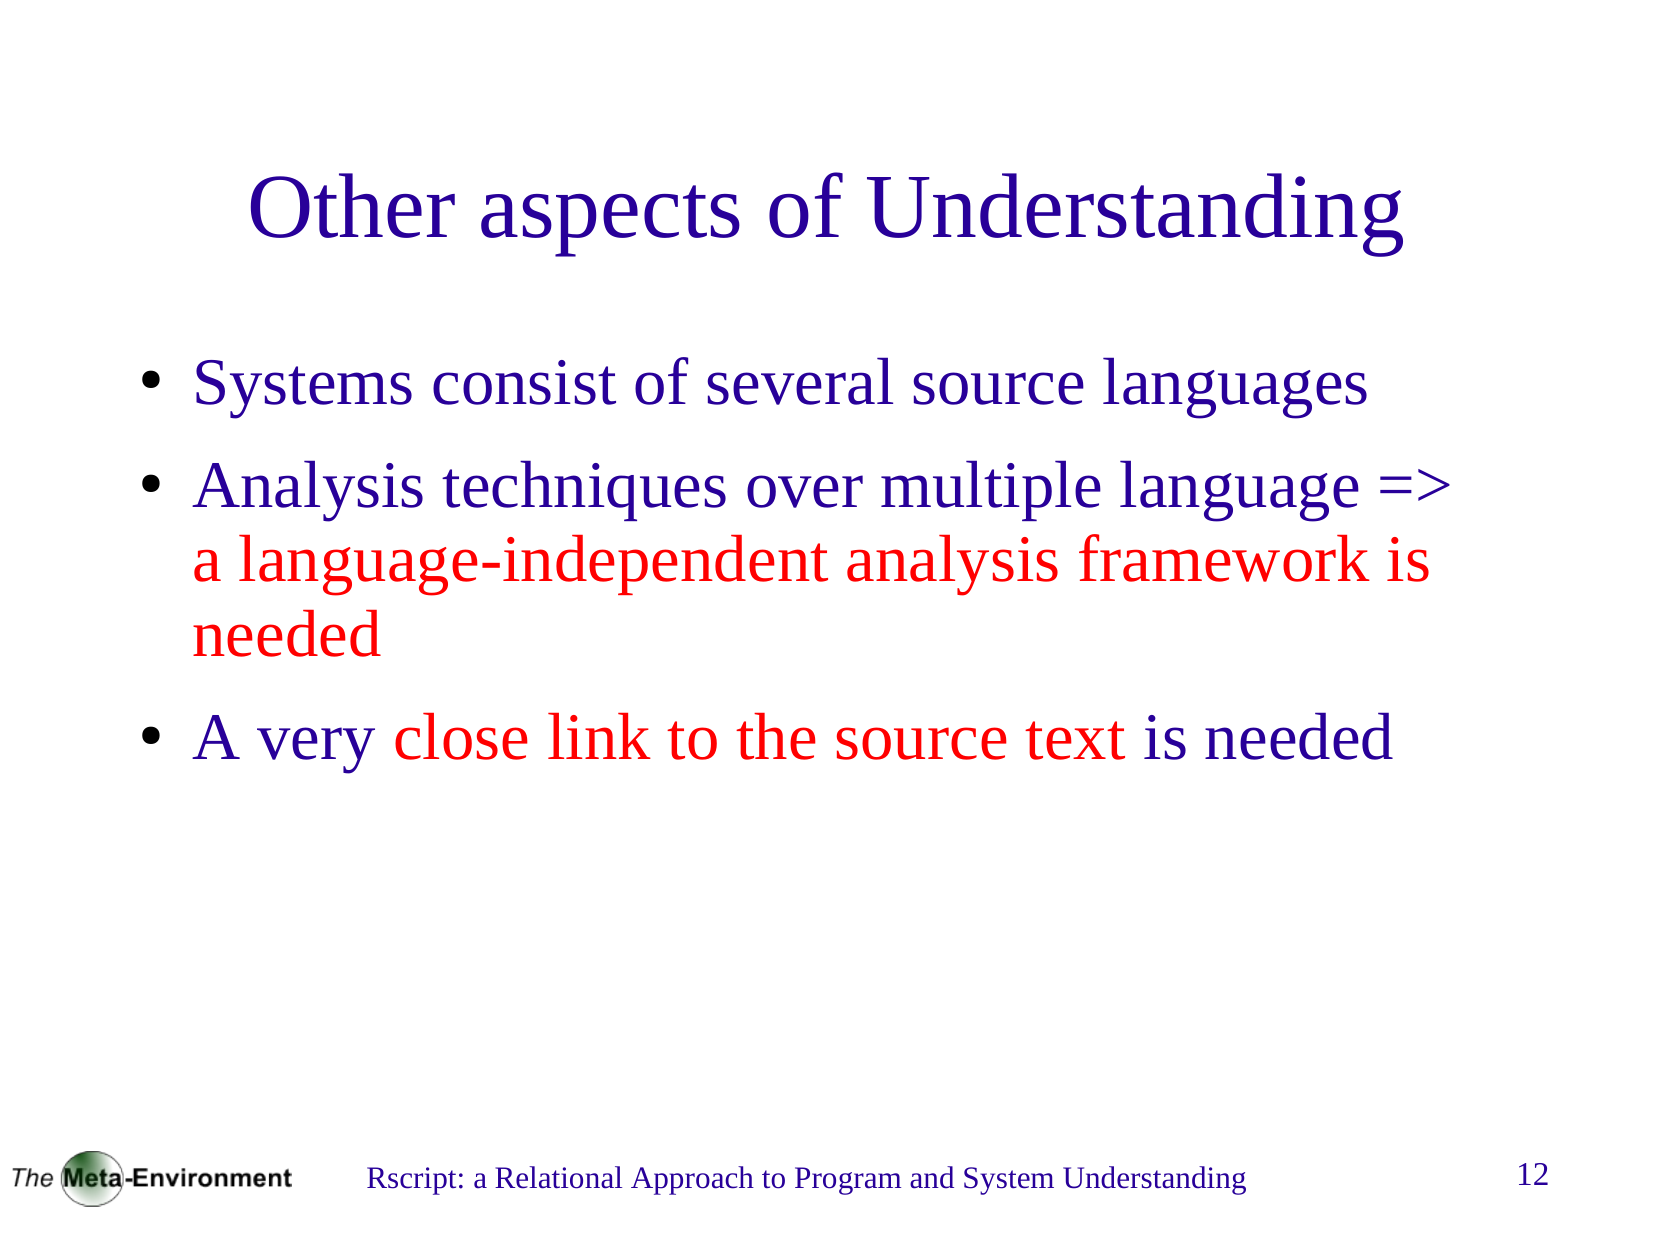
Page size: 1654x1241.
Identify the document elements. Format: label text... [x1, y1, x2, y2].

picture [12, 1151, 292, 1207]
title Other aspects of Understanding [121, 102, 1534, 311]
list Systems consist of several source languages Analysis techniques over multiple language => a language-independent analysis framework is needed A very close link to the source text is needed [121, 344, 1534, 1127]
